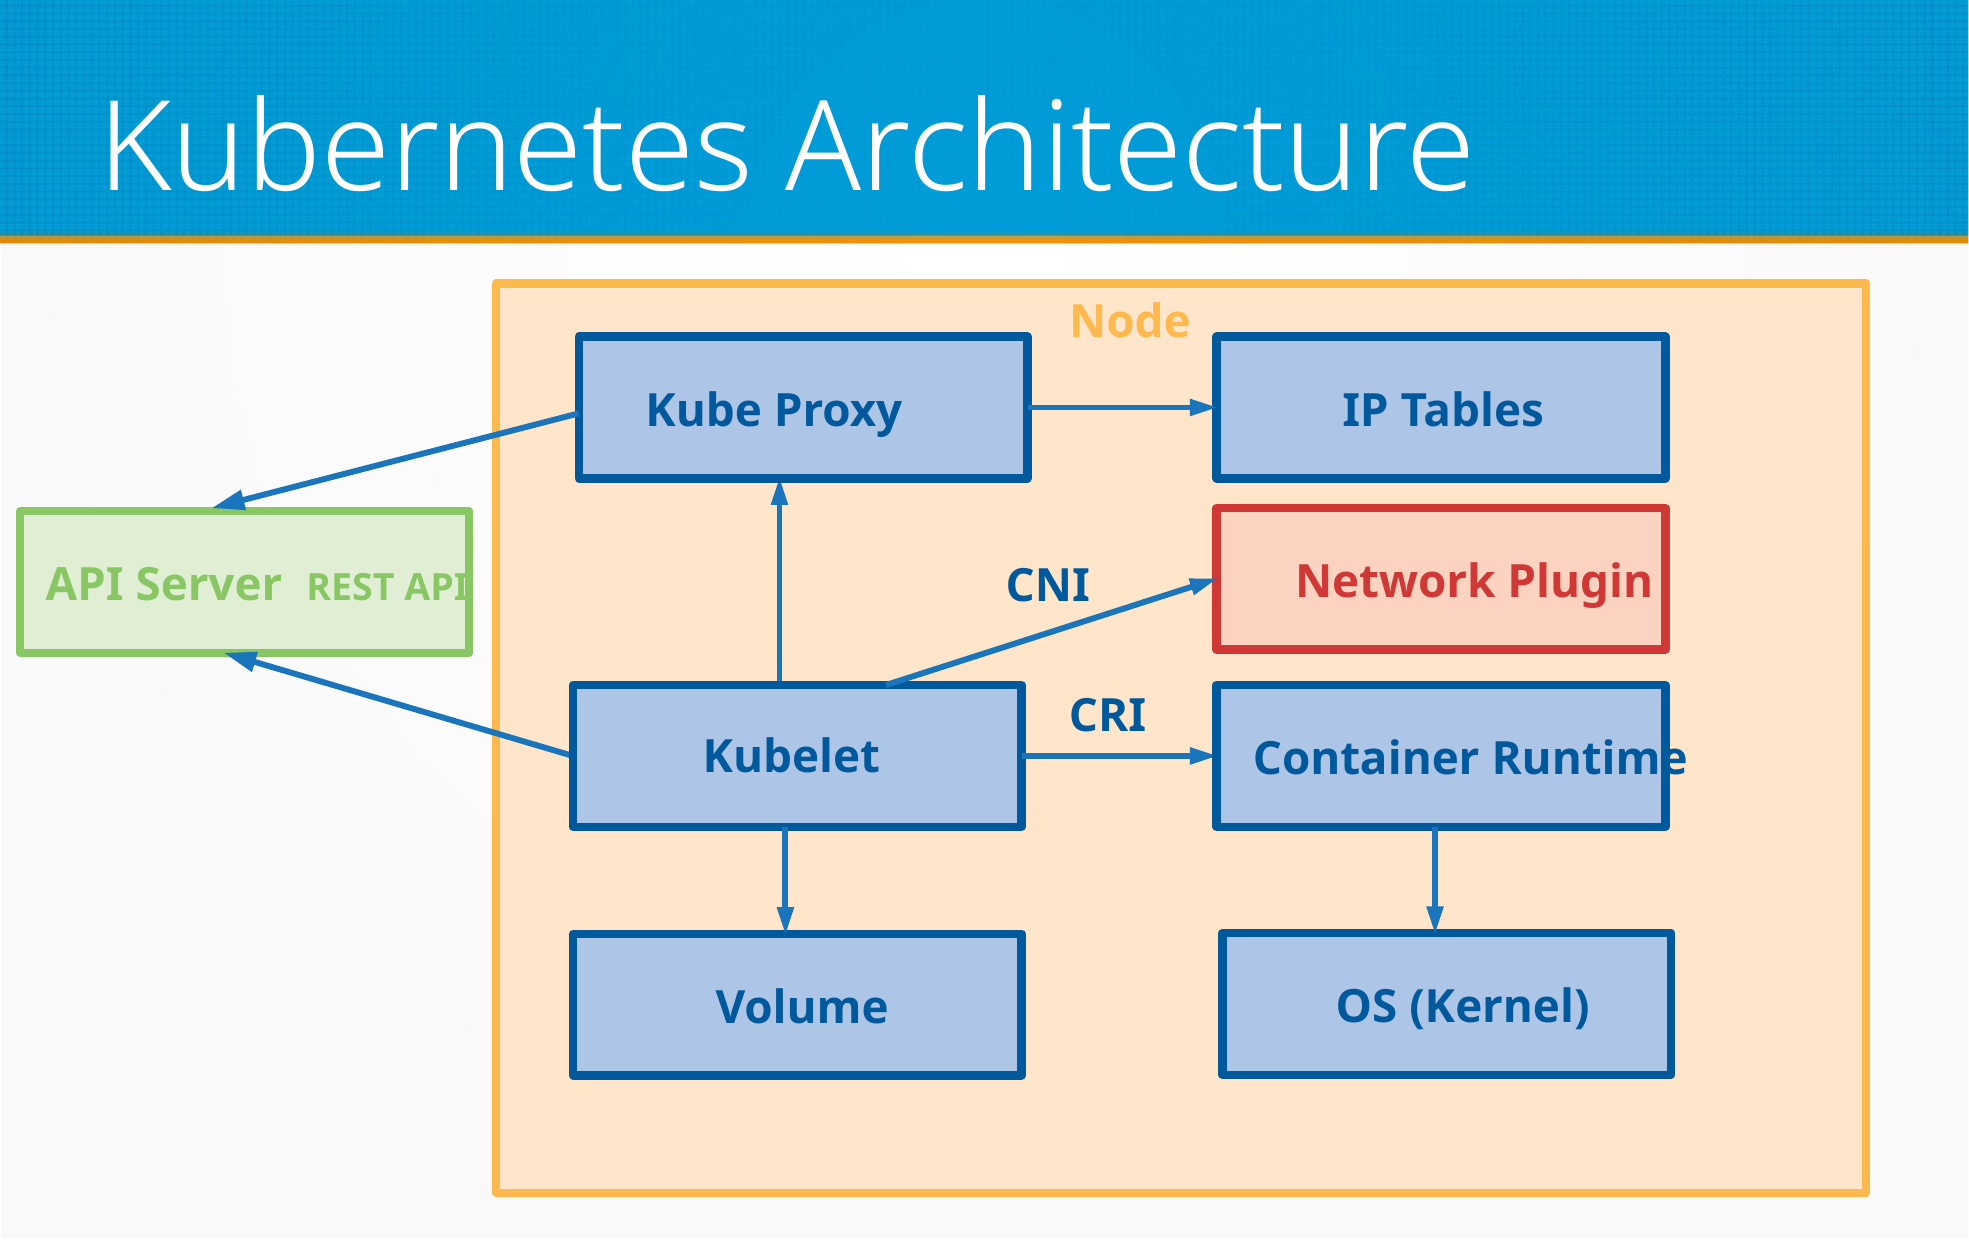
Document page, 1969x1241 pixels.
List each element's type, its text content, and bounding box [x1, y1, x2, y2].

text_box CNI [999, 549, 1105, 619]
text_box Node [1063, 284, 1182, 355]
text_box Network Plugin [1289, 544, 1616, 615]
text_box [496, 283, 1867, 1193]
text_box API Server REST API [39, 548, 427, 618]
text_box OS (Kernel) [1329, 969, 1572, 1040]
text_box Volume [709, 970, 883, 1041]
text_box CRI [1062, 679, 1168, 749]
picture [0, 233, 1969, 1241]
text_box Kube Proxy [639, 373, 969, 443]
text_box IP Tables [1336, 373, 1553, 443]
text_box [20, 511, 470, 653]
text_box Kubelet [696, 720, 896, 790]
title Kubernetes Architecture [98, 19, 1870, 227]
text_box Container Runtime [1247, 721, 1642, 792]
